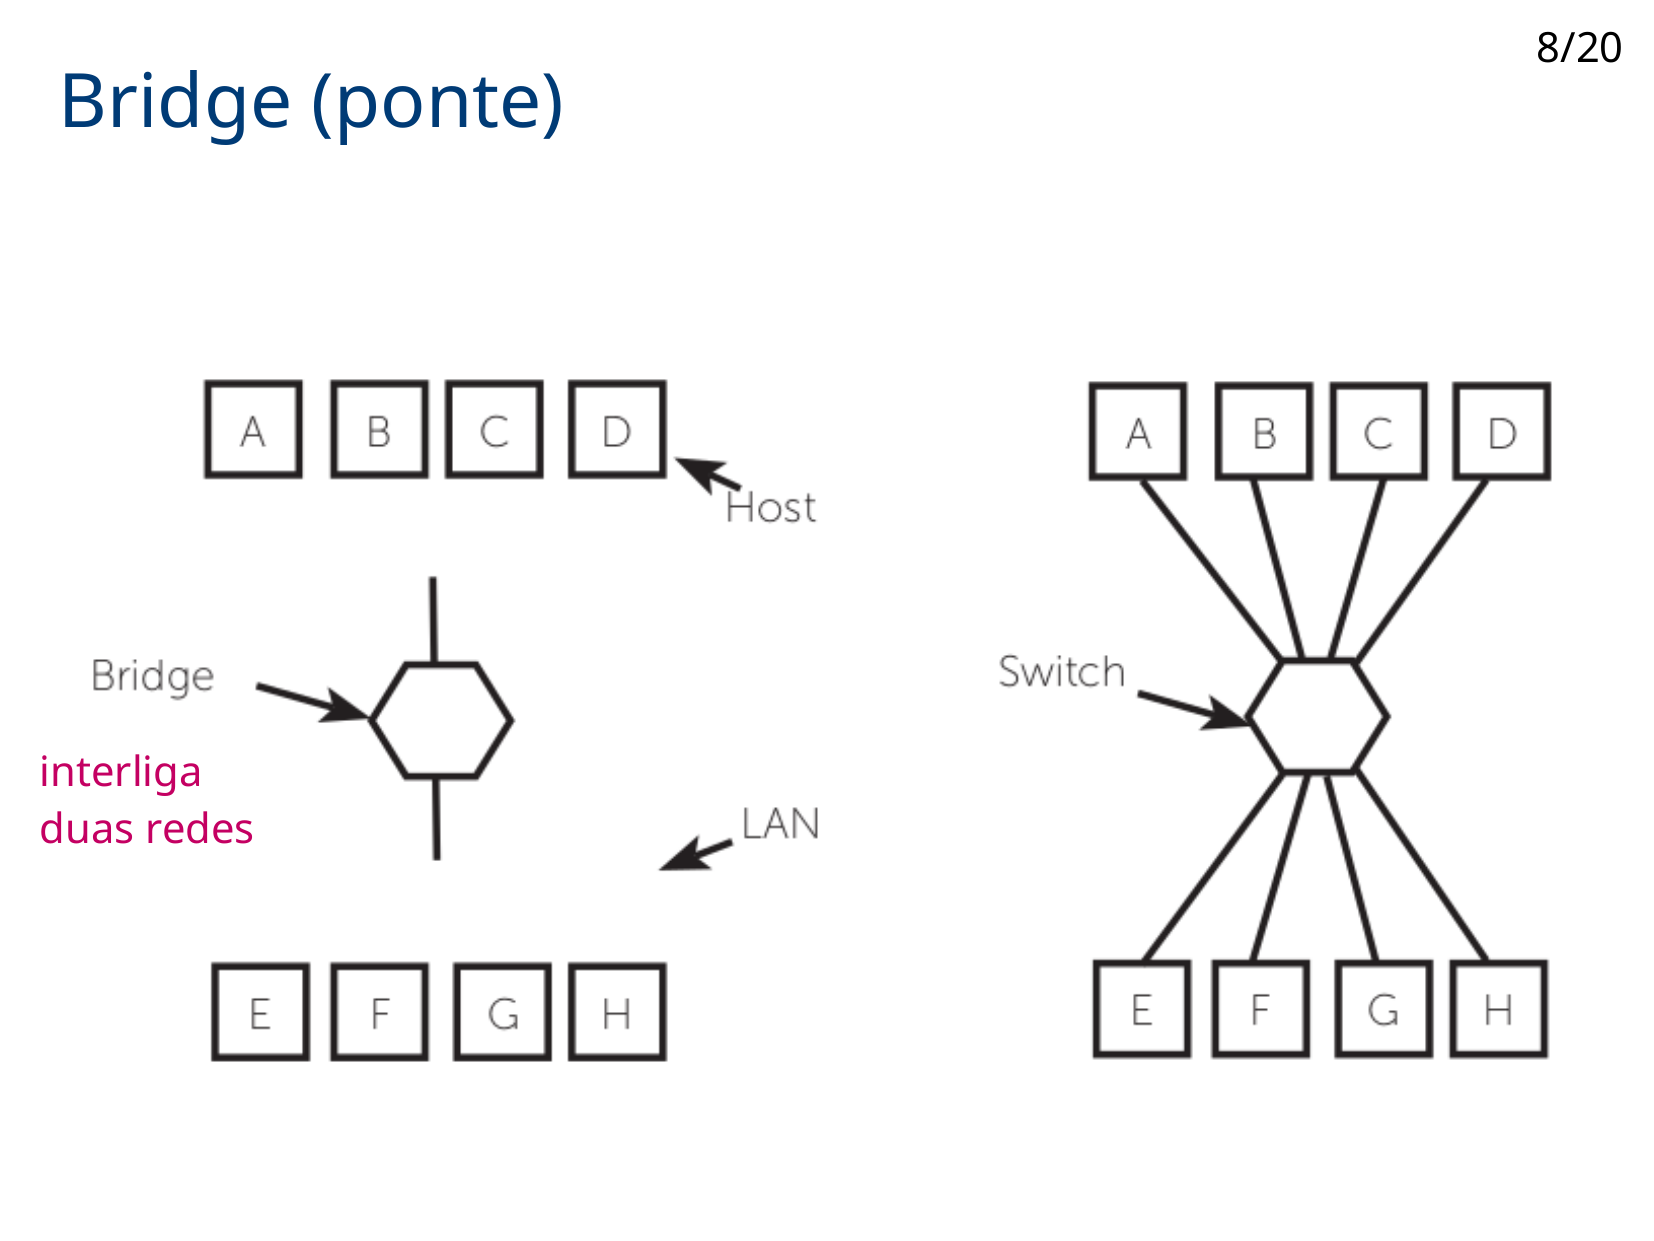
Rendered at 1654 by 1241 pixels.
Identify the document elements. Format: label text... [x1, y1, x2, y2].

text_box interliga duas redes [25, 734, 301, 901]
title Bridge (ponte) [59, 47, 1625, 166]
picture [82, 374, 1572, 1072]
